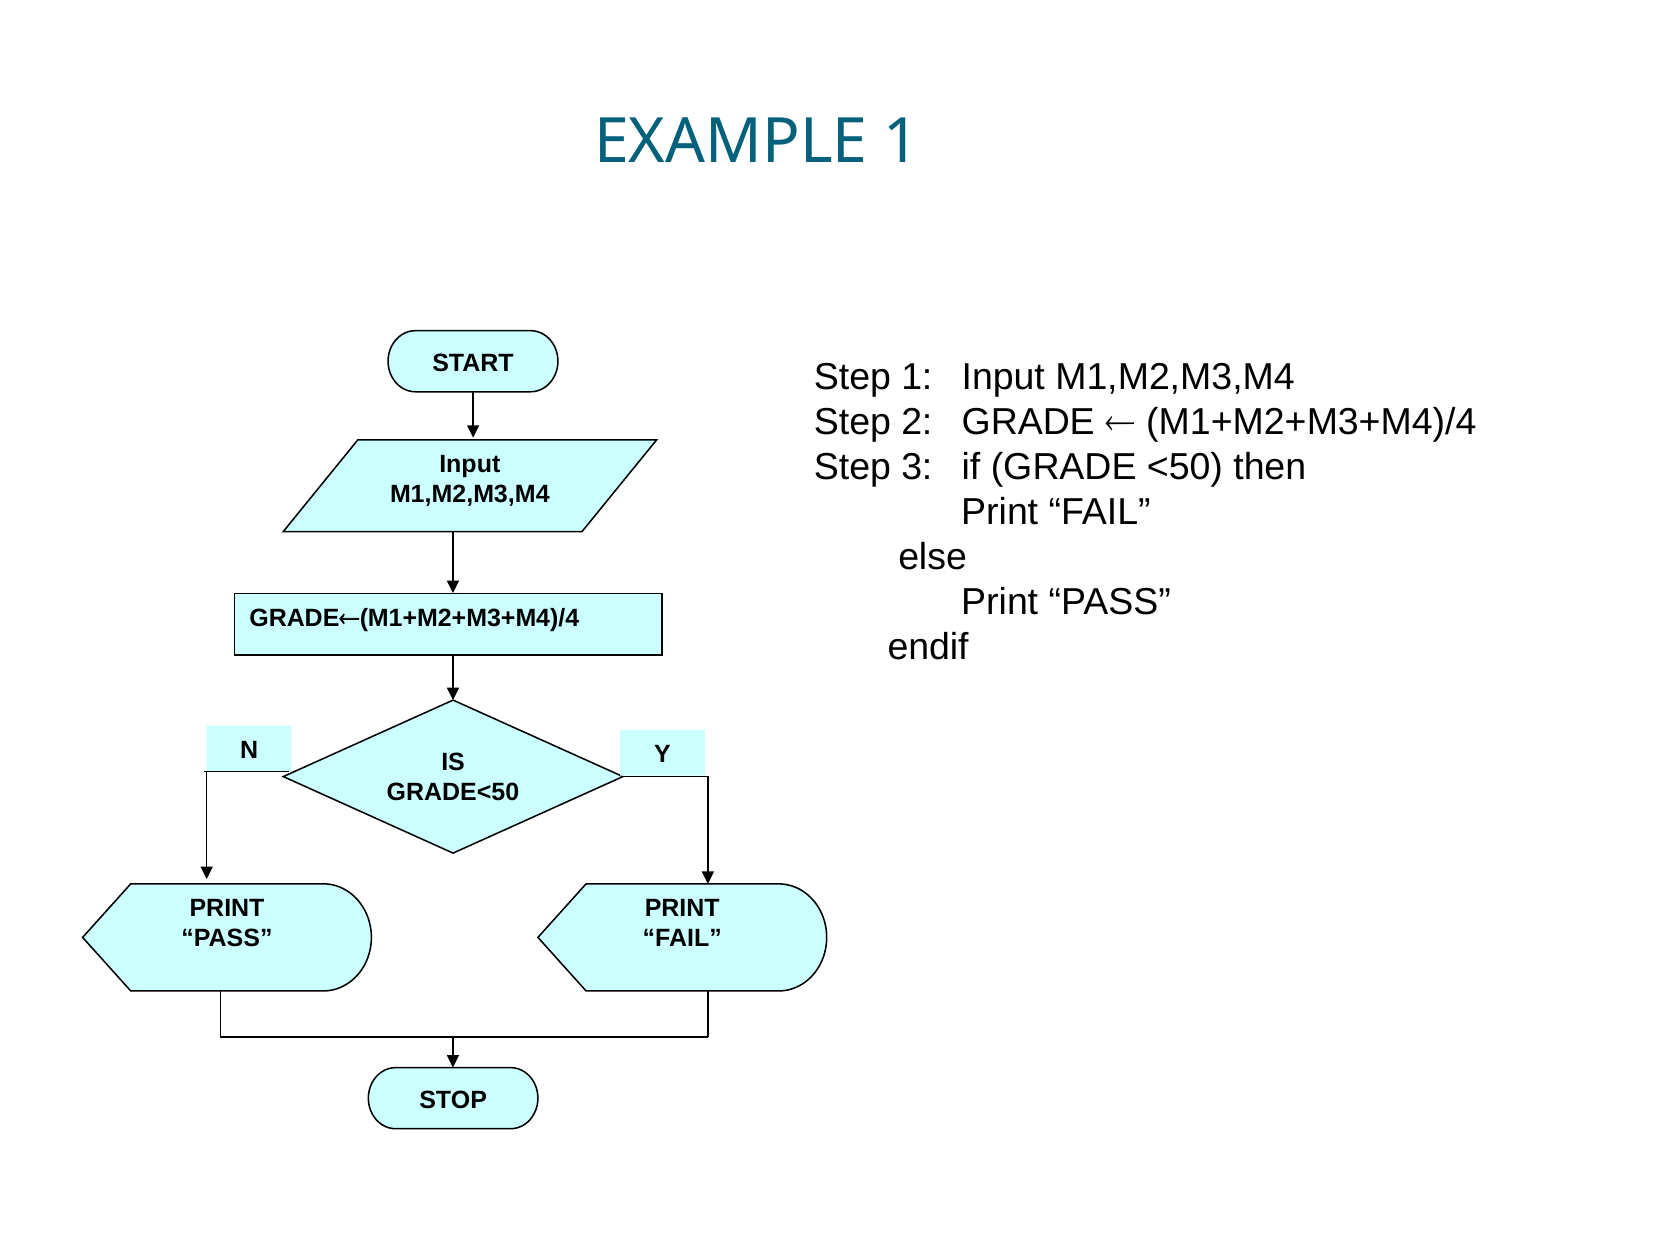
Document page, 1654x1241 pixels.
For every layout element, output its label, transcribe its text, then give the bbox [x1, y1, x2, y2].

text_box PRINT “FAIL” [537, 883, 827, 991]
title Example 1 [81, 25, 1433, 183]
text_box PRINT “PASS” [82, 883, 372, 991]
text_box IS GRADE<50 [283, 700, 622, 854]
text_box Y [620, 730, 705, 776]
text_box N [206, 725, 292, 772]
text_box Step 1: Input M1,M2,M3,M4 Step 2: GRADE  (M1+M2+M3+M4)/4 Step 3: if (GRADE <50) then Print “FAIL” else Print “PASS” endif [799, 344, 1626, 739]
text_box STOP [368, 1067, 538, 1129]
text_box GRADE(M1+M2+M3+M4)/4 [235, 594, 662, 655]
text_box Input M1,M2,M3,M4 [283, 439, 657, 532]
text_box START [388, 330, 558, 392]
